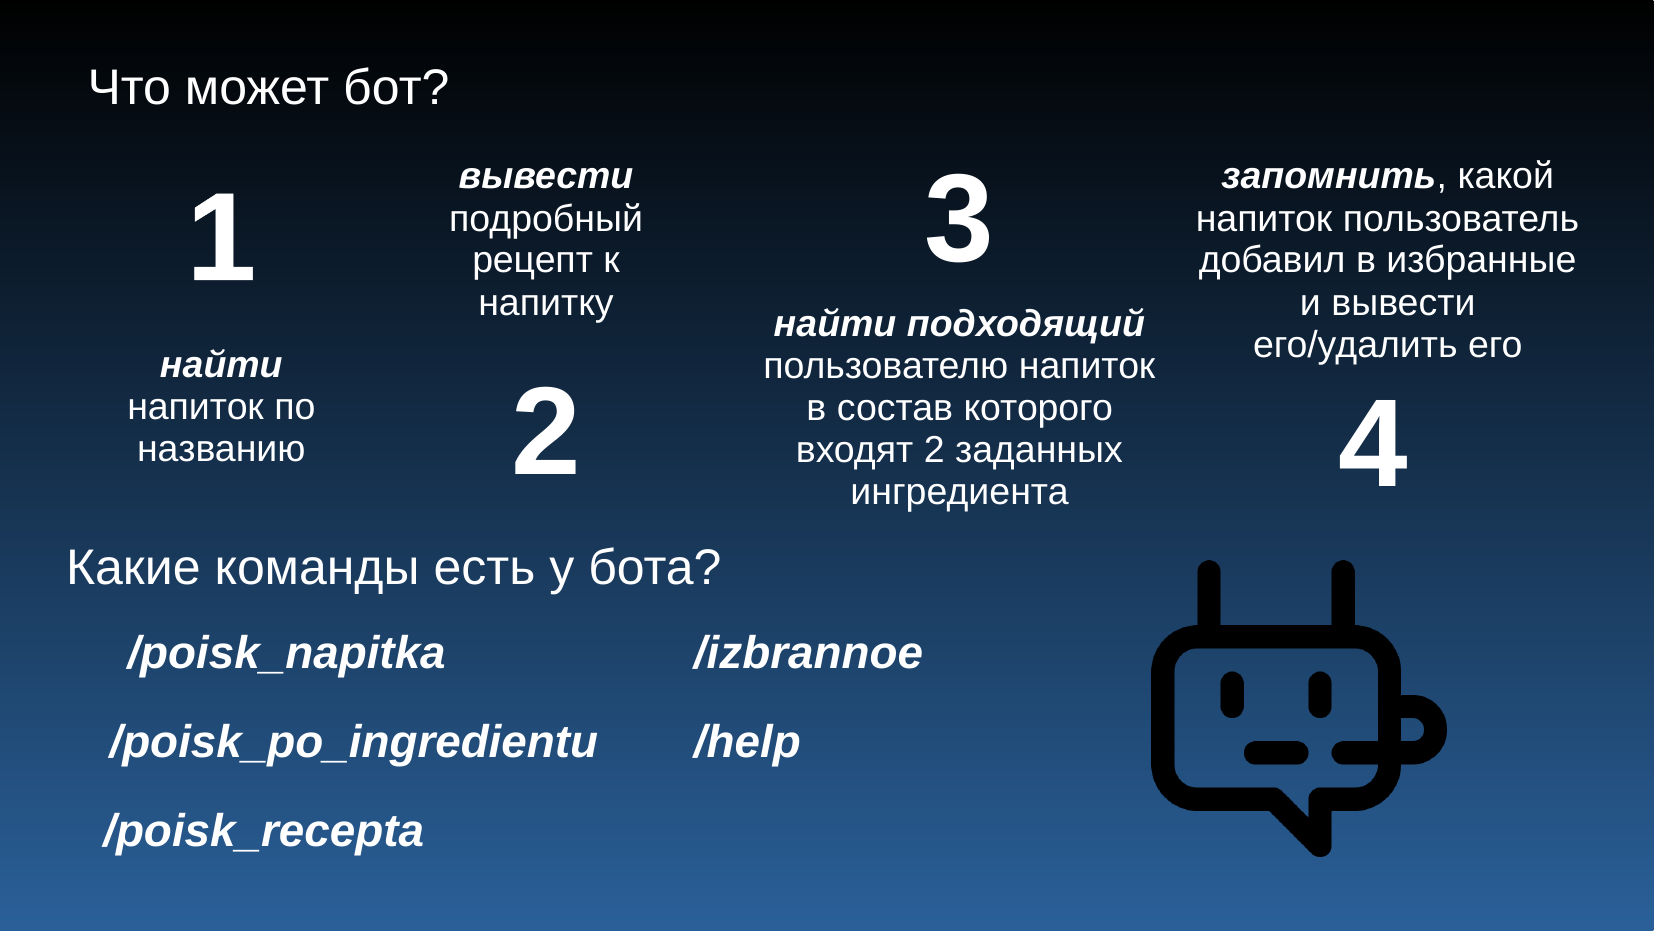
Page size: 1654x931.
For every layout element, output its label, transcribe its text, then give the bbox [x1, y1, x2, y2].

text_box найти напиток по названию [88, 336, 355, 531]
text_box 4 [1240, 365, 1506, 532]
text_box /izbrannoe [679, 620, 945, 687]
text_box 3 [826, 140, 1093, 296]
text_box 1 [88, 159, 355, 336]
text_box запомнить, какой напиток пользователь добавил в избранные и вывести его/удалить его [1181, 147, 1595, 373]
text_box вывести подробный рецепт к напитку [413, 147, 680, 331]
text_box /poisk_napitka [94, 620, 479, 708]
text_box 2 [413, 354, 680, 521]
text_box /help [679, 708, 821, 775]
text_box /poisk_po_ingredientu [94, 708, 621, 775]
text_box Какие команды есть у бота? [51, 531, 739, 621]
text_box /poisk_recepta [88, 797, 443, 864]
title Что может бот? [59, 59, 479, 115]
text_box найти подходящий пользователю напиток в состав которого входят 2 заданных ингредиента [738, 295, 1182, 521]
picture [1151, 560, 1447, 857]
